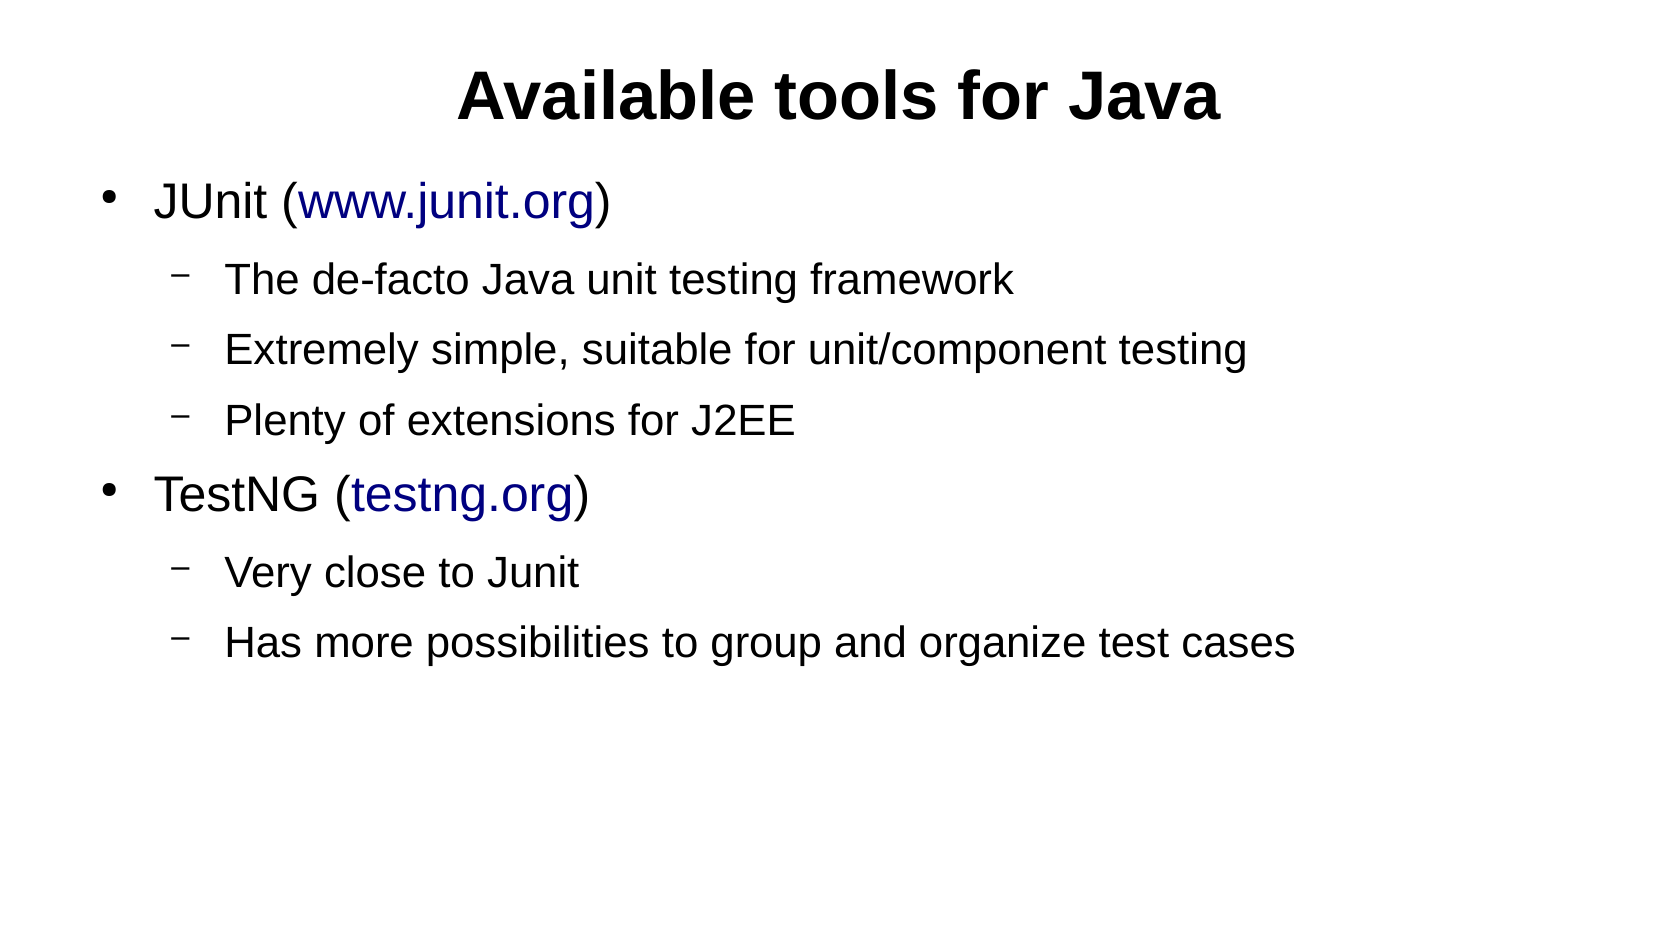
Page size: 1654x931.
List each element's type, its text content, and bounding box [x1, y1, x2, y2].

list JUnit (www.junit.org) The de-facto Java unit testing framework Extremely simple, suitable for unit/component testing Plenty of extensions for J2EE TestNG (testng.org) Very close to Junit Has more possibilities to group and organize test cases [82, 168, 1538, 889]
title Available tools for Java [82, 37, 1571, 147]
